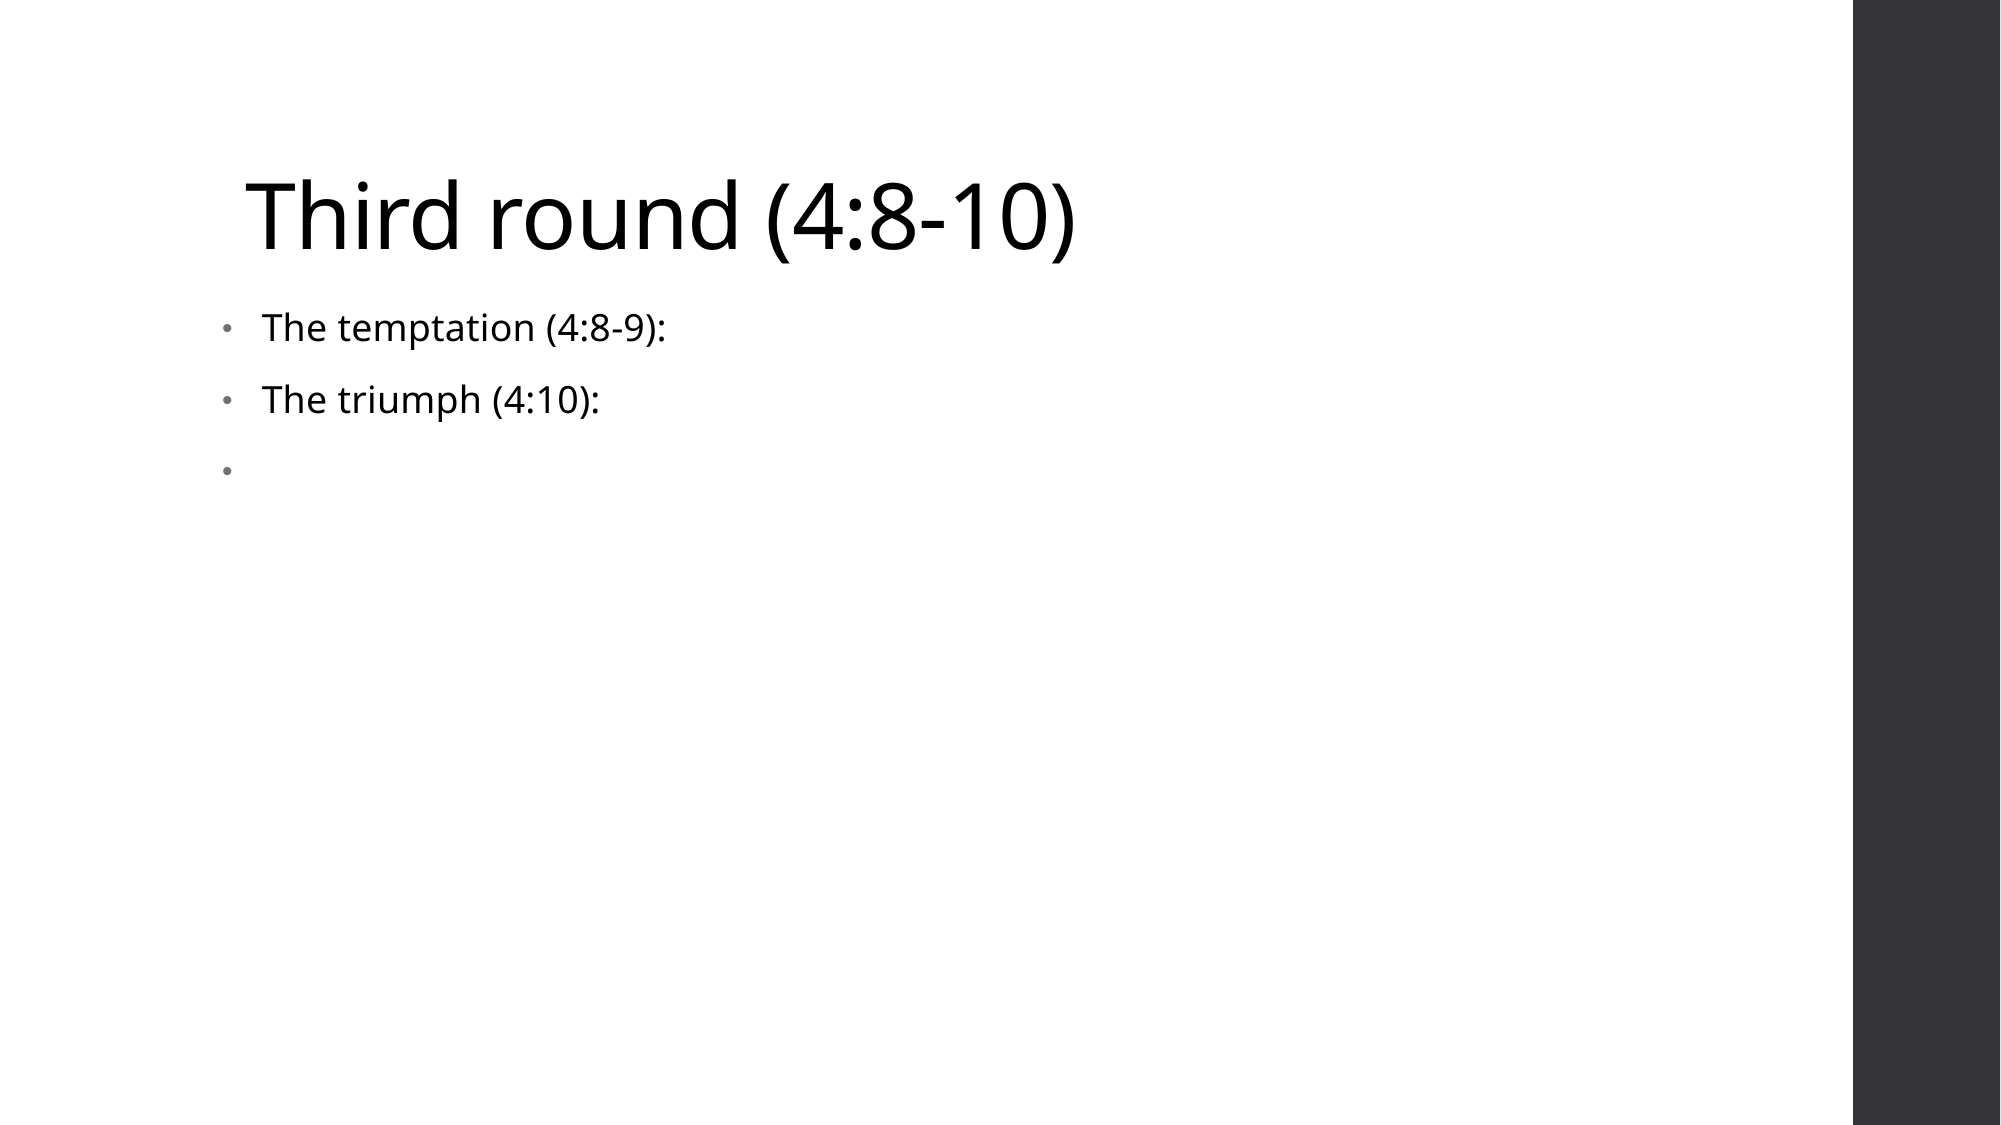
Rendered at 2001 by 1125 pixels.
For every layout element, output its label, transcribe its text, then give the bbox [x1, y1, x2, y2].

list The temptation (4:8-9): The triumph (4:10): [206, 299, 1617, 1014]
title Third round (4:8-10) [206, 60, 1797, 278]
